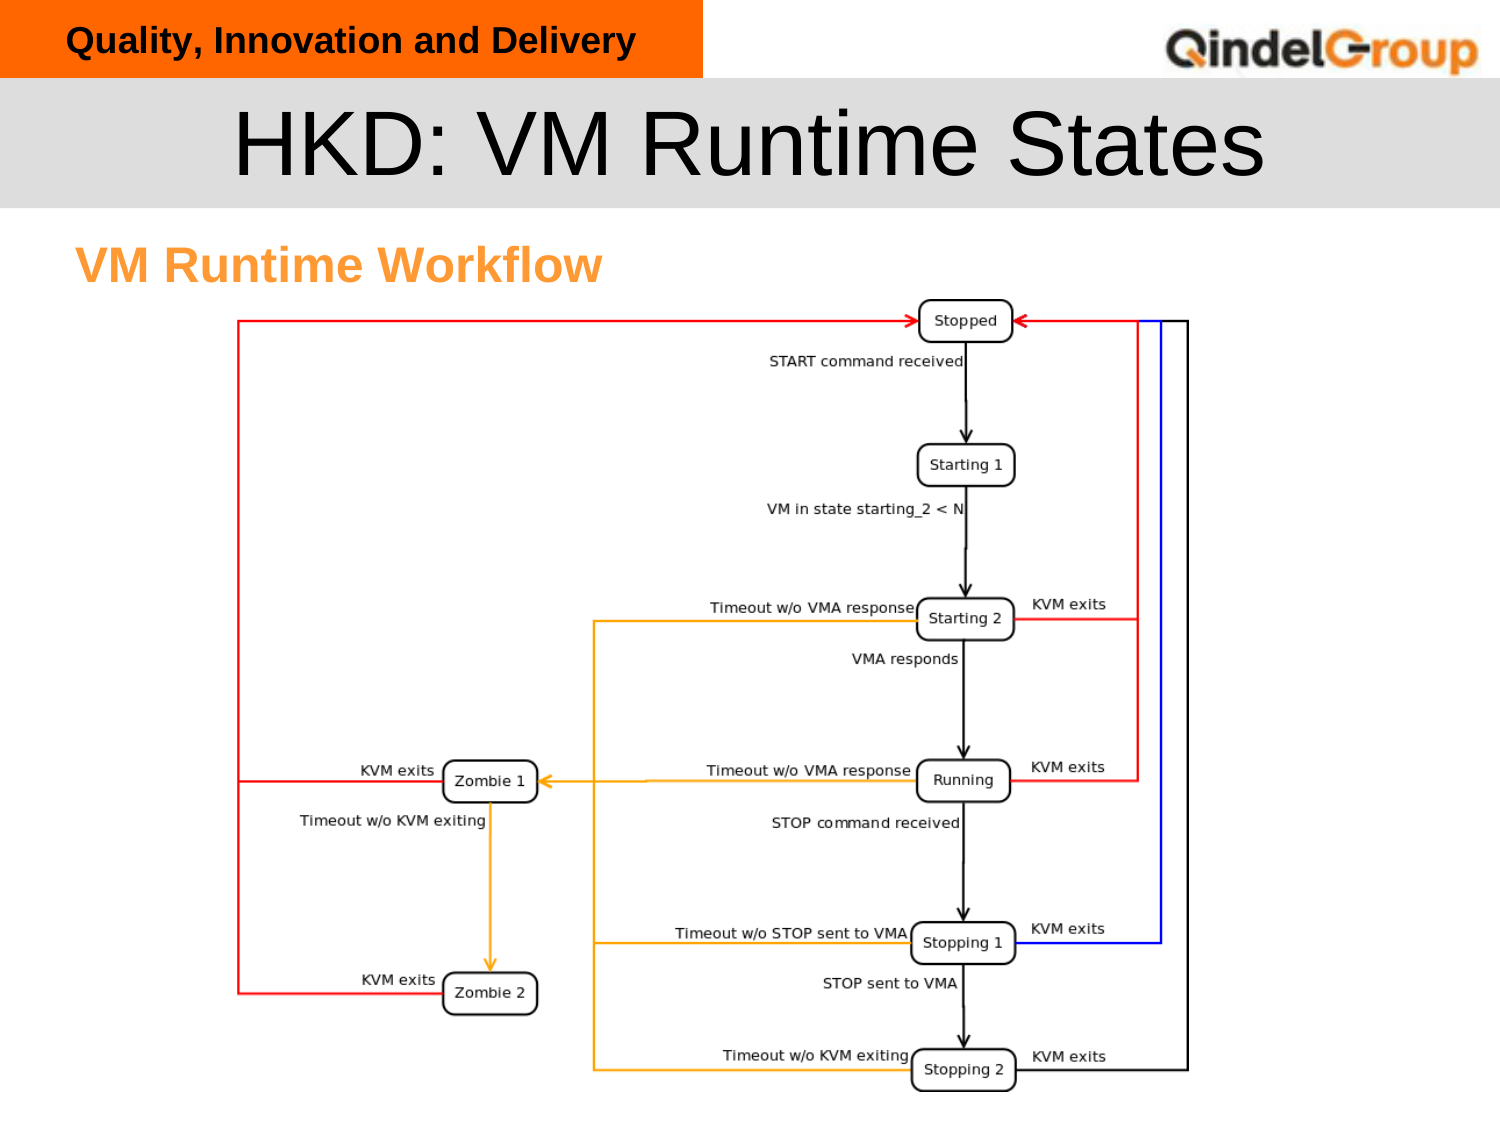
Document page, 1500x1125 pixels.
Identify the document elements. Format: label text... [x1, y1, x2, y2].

text_box VM Runtime Workflow [60, 224, 1426, 301]
title HKD: VM Runtime States [75, 45, 1426, 224]
picture [221, 299, 1189, 1092]
picture [1163, 23, 1481, 78]
